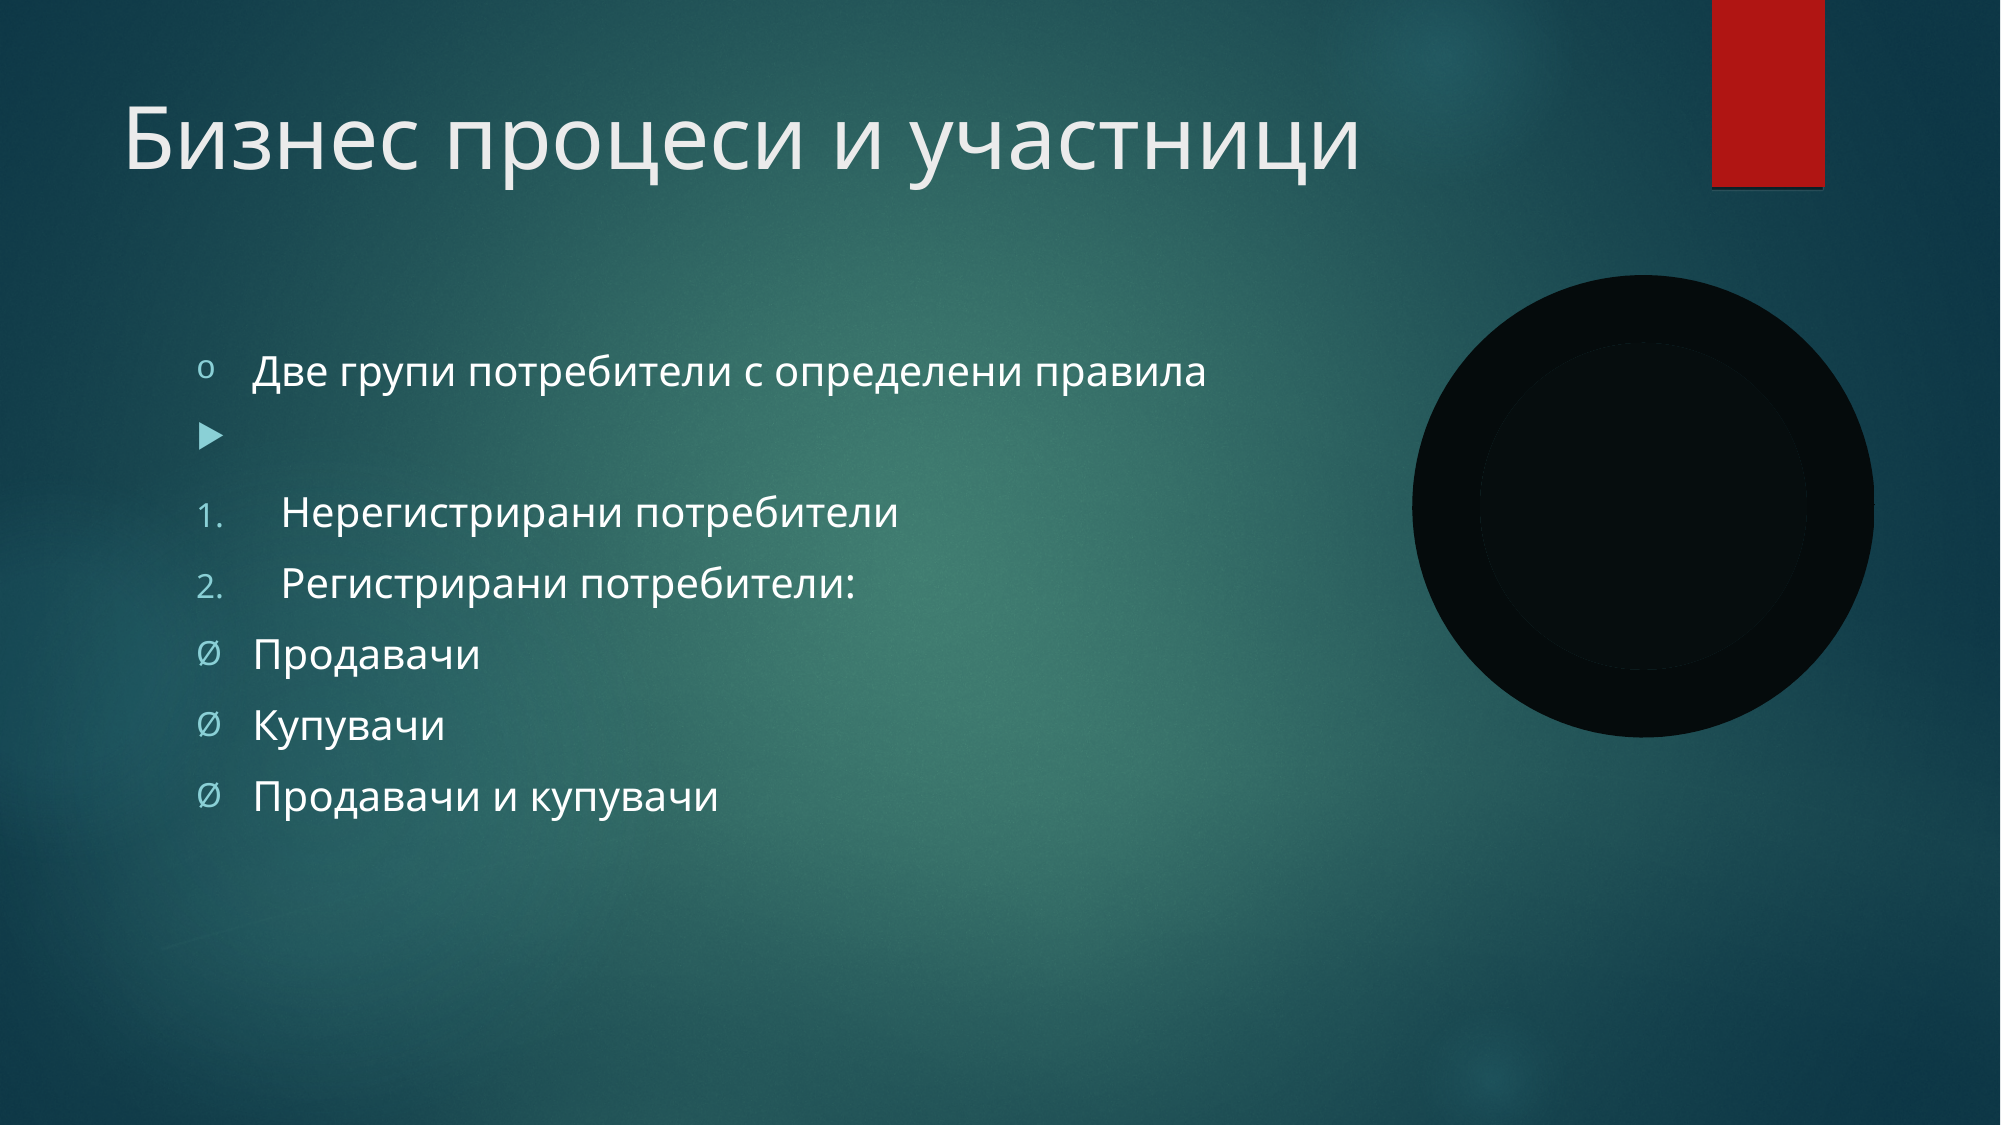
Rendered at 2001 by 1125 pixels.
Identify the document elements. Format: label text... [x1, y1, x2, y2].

list Две групи потребители с определени правила Нерегистрирани потребители Регистрирани потребители: Продавачи Купувачи Продавачи и купувачи [181, 336, 1649, 1026]
title Бизнес процеси и участници [106, 74, 1649, 305]
